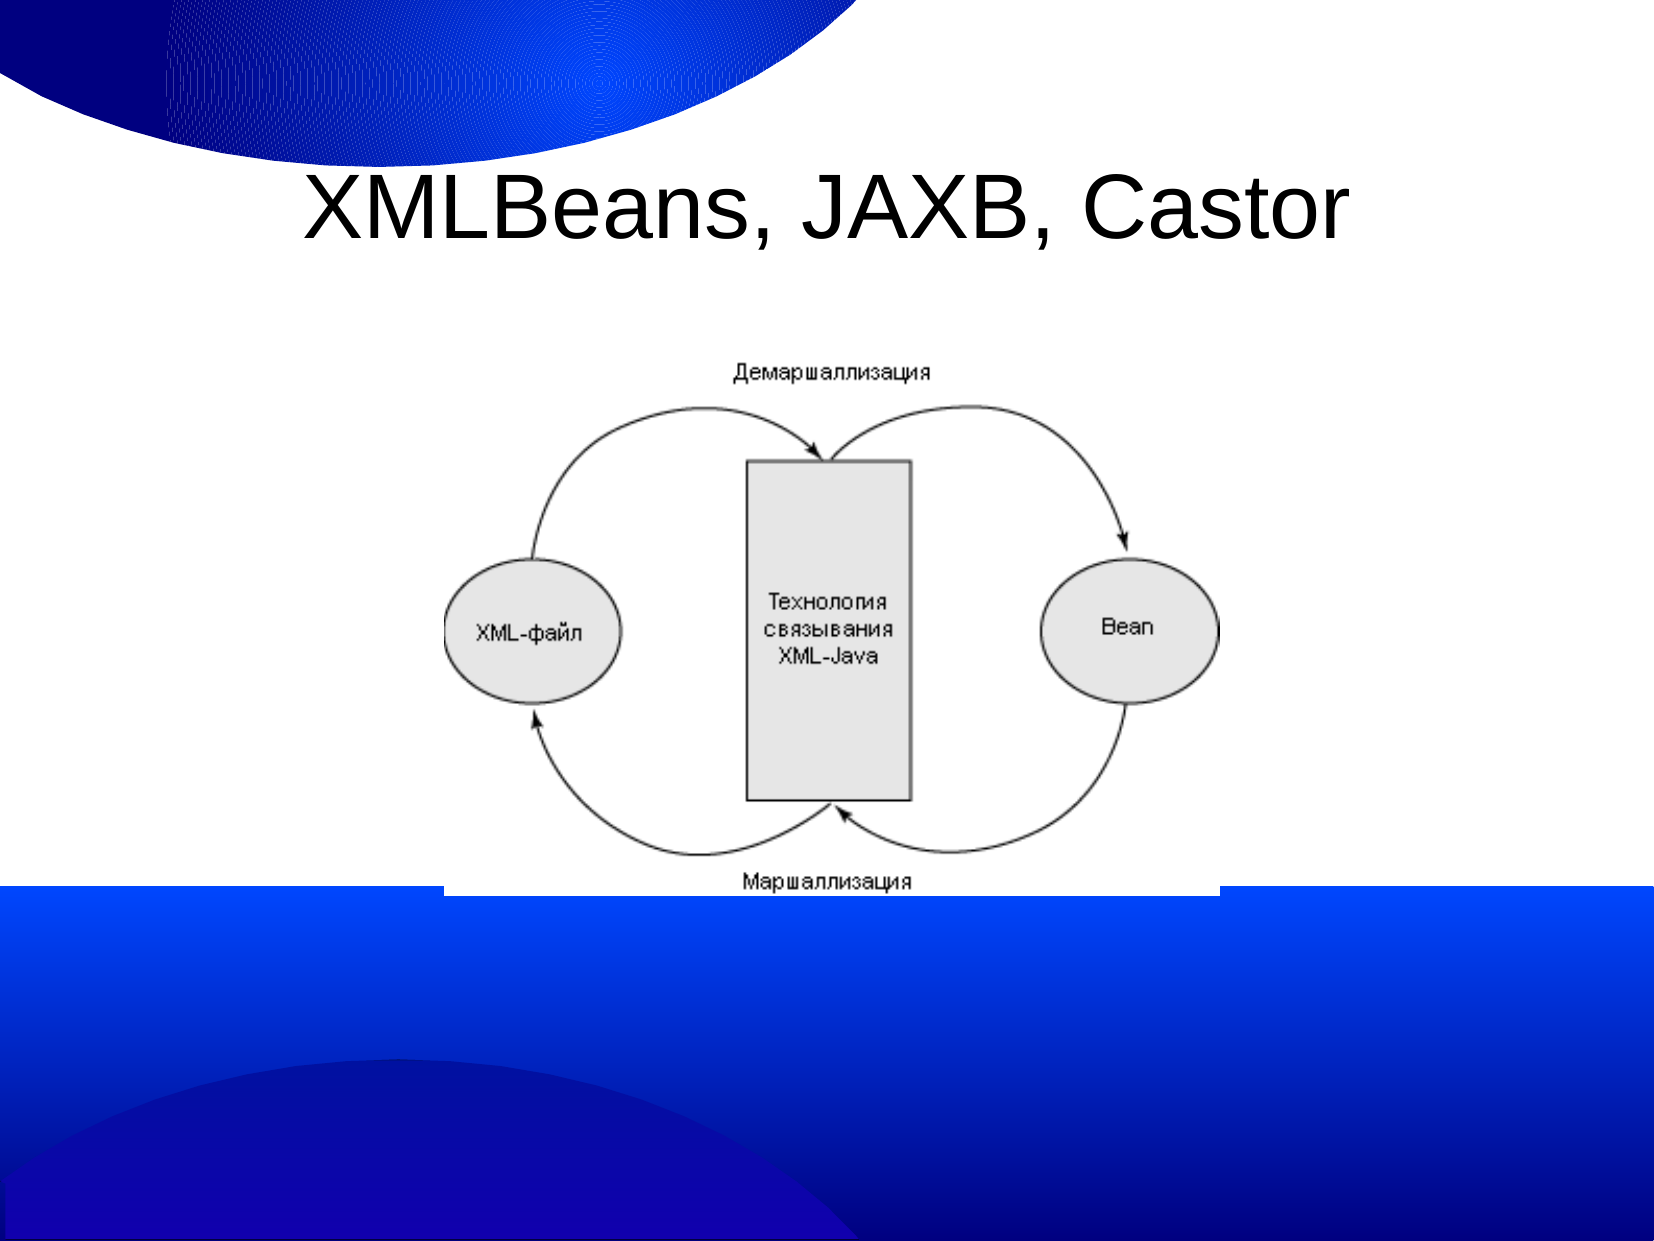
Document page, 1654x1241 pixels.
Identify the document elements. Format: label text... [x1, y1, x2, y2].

picture [444, 349, 1220, 896]
title XMLBeans, JAXB, Castor [121, 110, 1534, 303]
